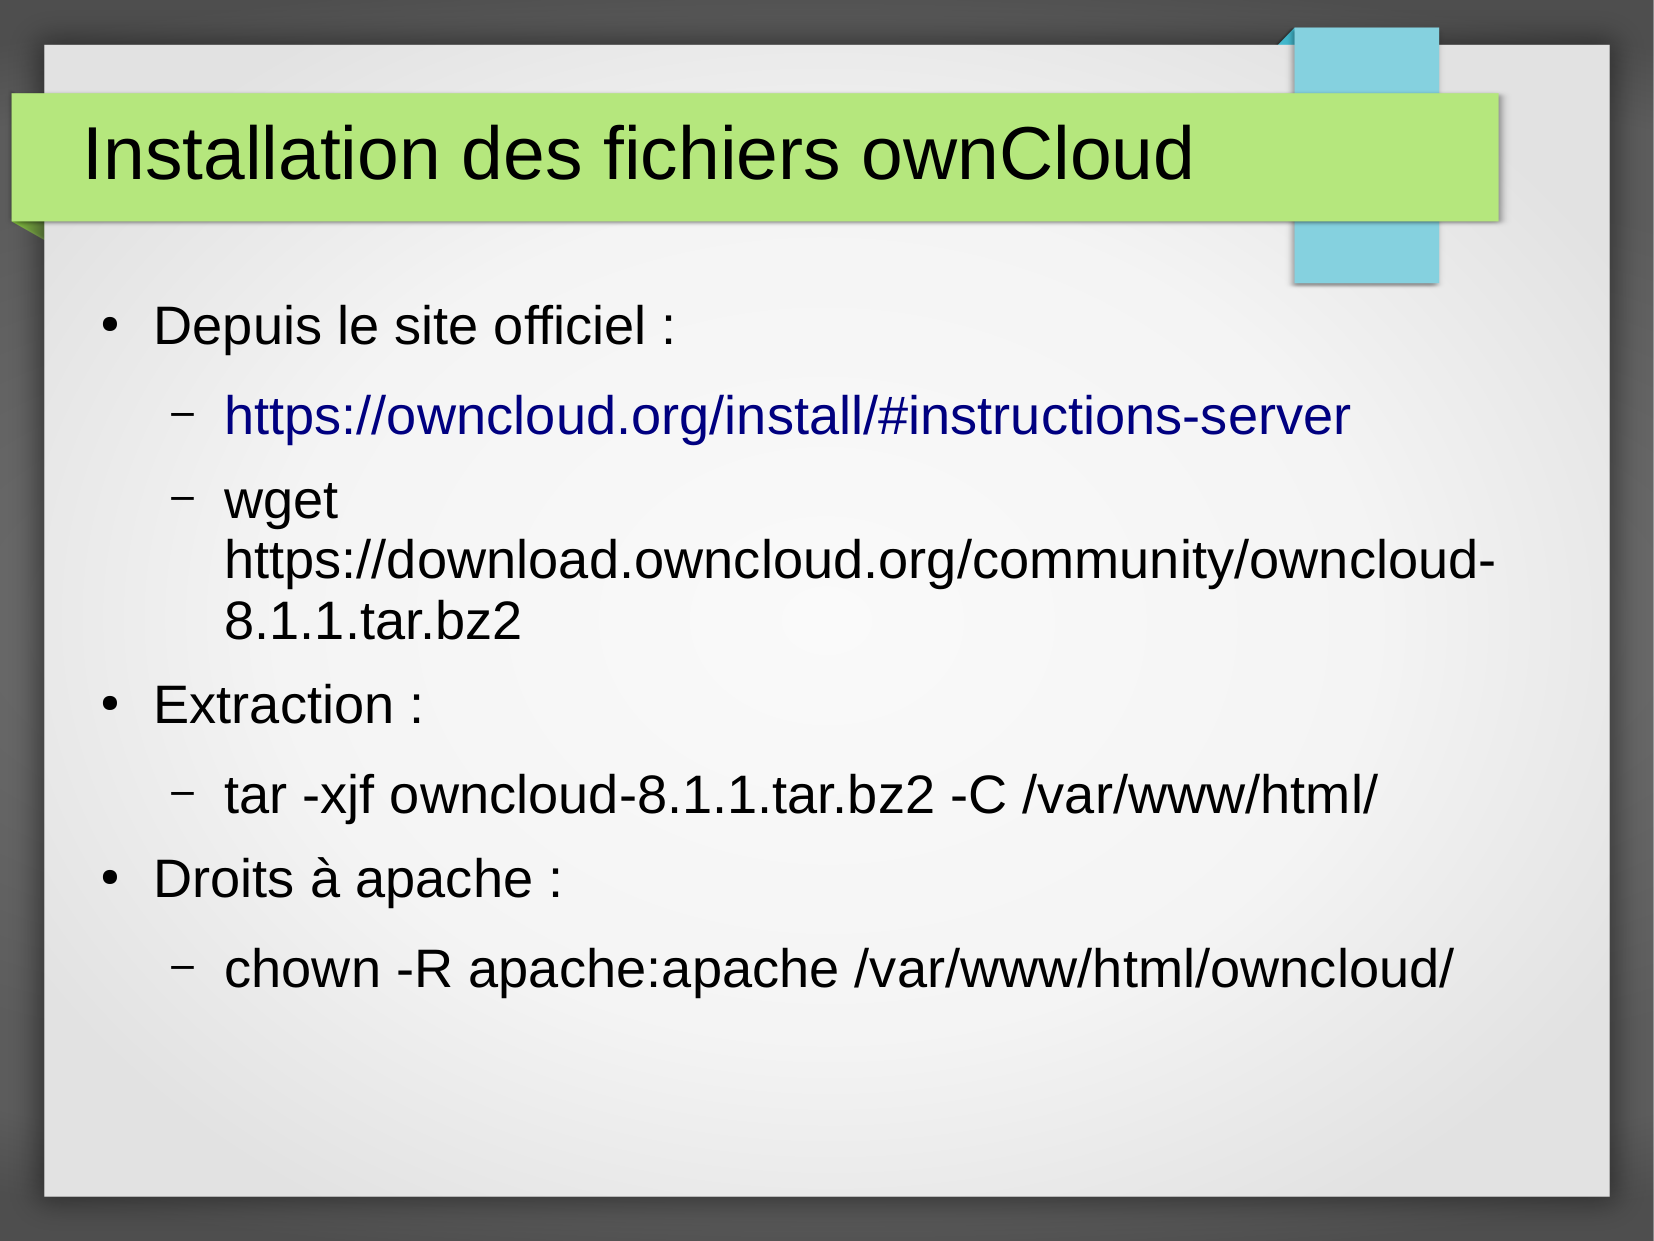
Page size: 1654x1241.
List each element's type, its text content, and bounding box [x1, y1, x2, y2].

picture [0, 0, 1654, 1241]
title Installation des fichiers ownCloud [82, 94, 1264, 213]
list Depuis le site officiel : https://owncloud.org/install/#instructions-server wget https://download.owncloud.org/community/owncloud-8.1.1.tar.bz2 Extraction : tar -xjf owncloud-8.1.1.tar.bz2 -C /var/www/html/ Droits à apache : chown -R apache:apache /var/www/html/owncloud/ [82, 295, 1571, 1015]
